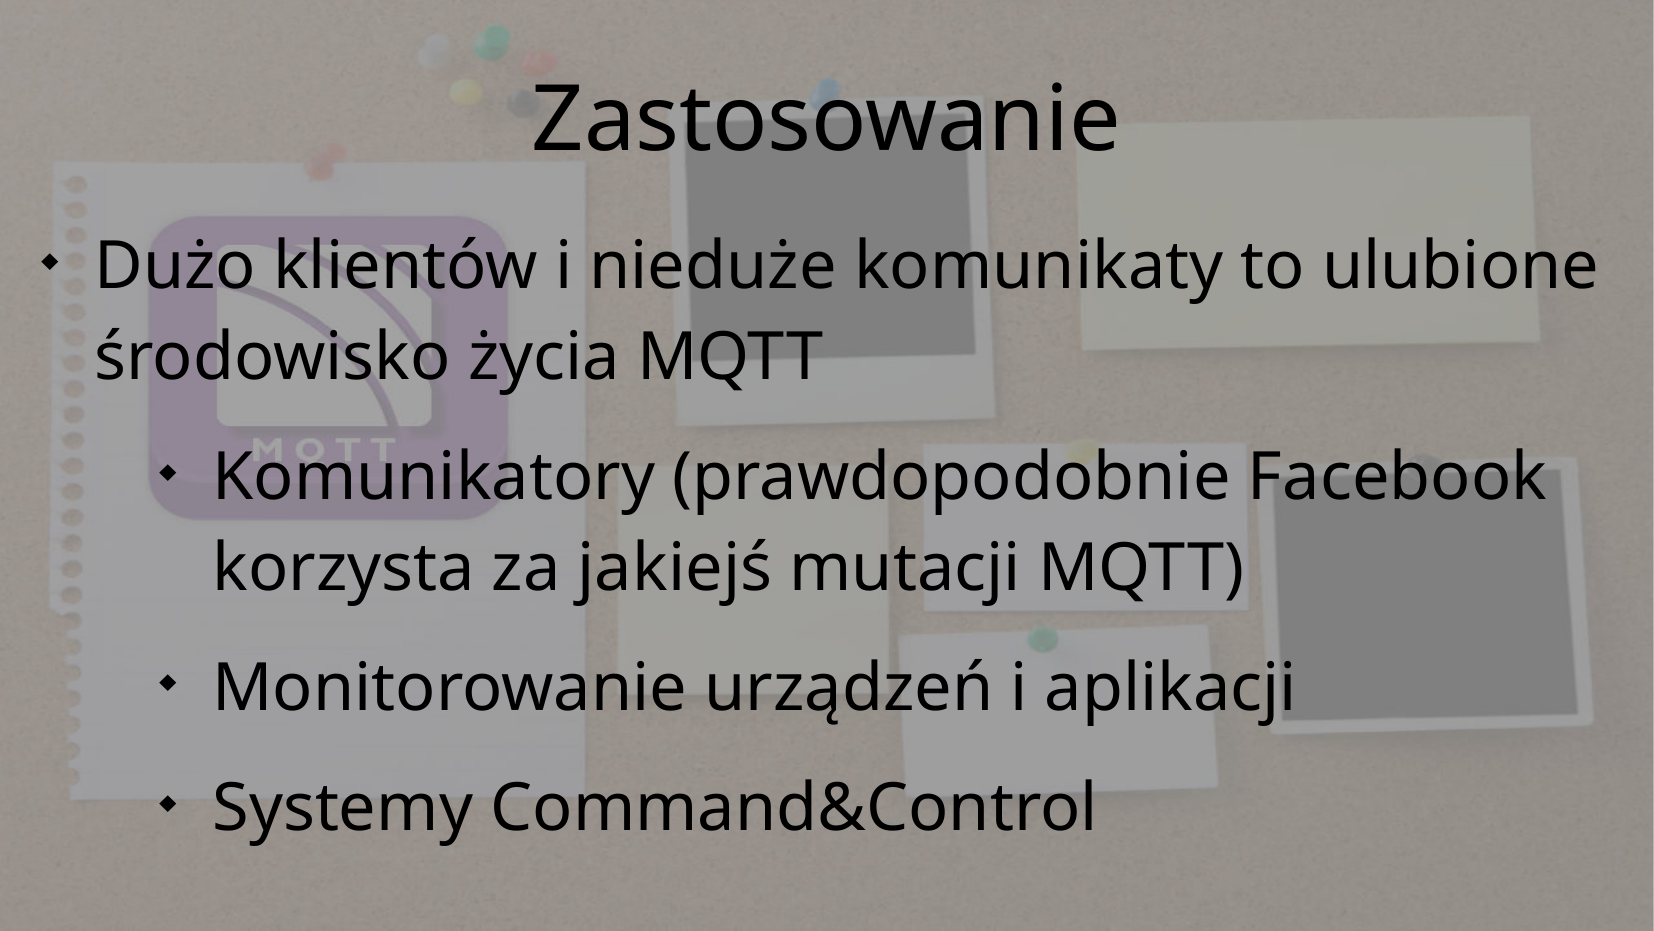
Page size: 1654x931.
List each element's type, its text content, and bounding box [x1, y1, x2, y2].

title Zastosowanie [82, 37, 1571, 193]
list Dużo klientów i nieduże komunikaty to ulubione środowisko życia MQTT Komunikatory (prawdopodobnie Facebook korzysta za jakiejś mutacji MQTT) Monitorowanie urządzeń i aplikacji Systemy Command&Control [23, 217, 1630, 910]
picture [0, 0, 1654, 931]
